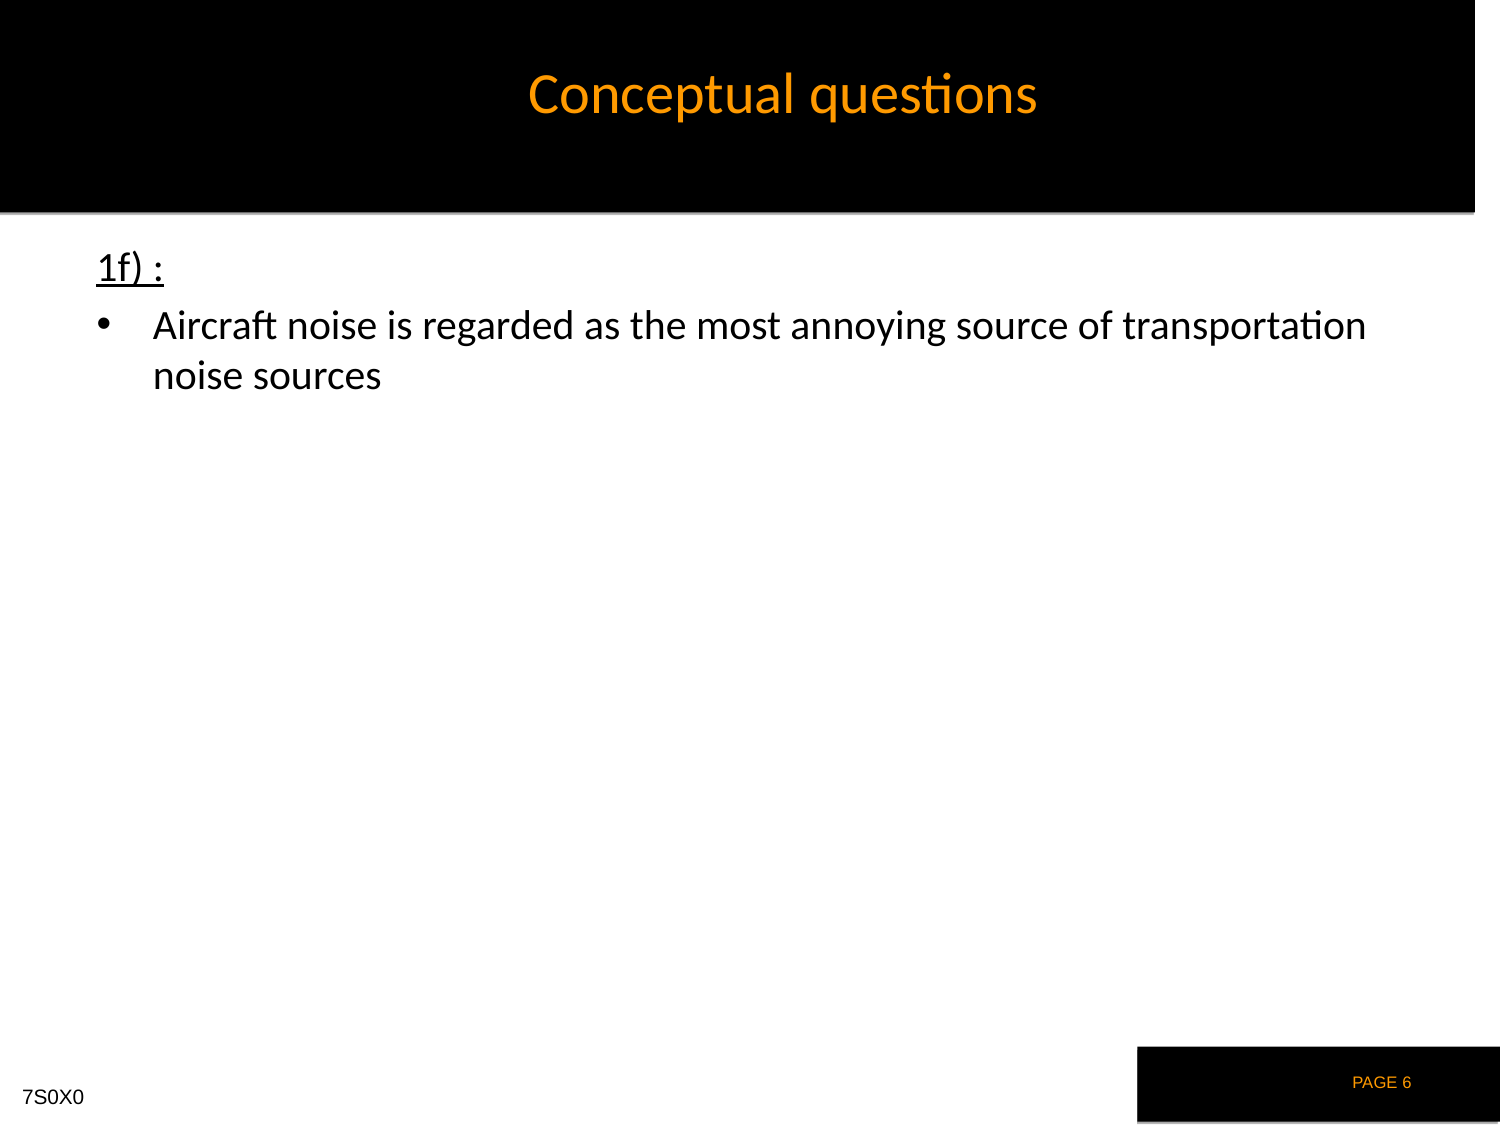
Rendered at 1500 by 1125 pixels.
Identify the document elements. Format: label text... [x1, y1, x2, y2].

text_box Conceptual questions [125, 48, 1442, 200]
text_box PAGE 6 [1352, 1066, 1453, 1098]
text_box [0, 0, 1475, 213]
text_box [1137, 1046, 1500, 1122]
text_box 7S0X0 [22, 1080, 613, 1112]
list 1f) : Aircraft noise is regarded as the most annoying source of transportation noise sources [81, 232, 1394, 882]
